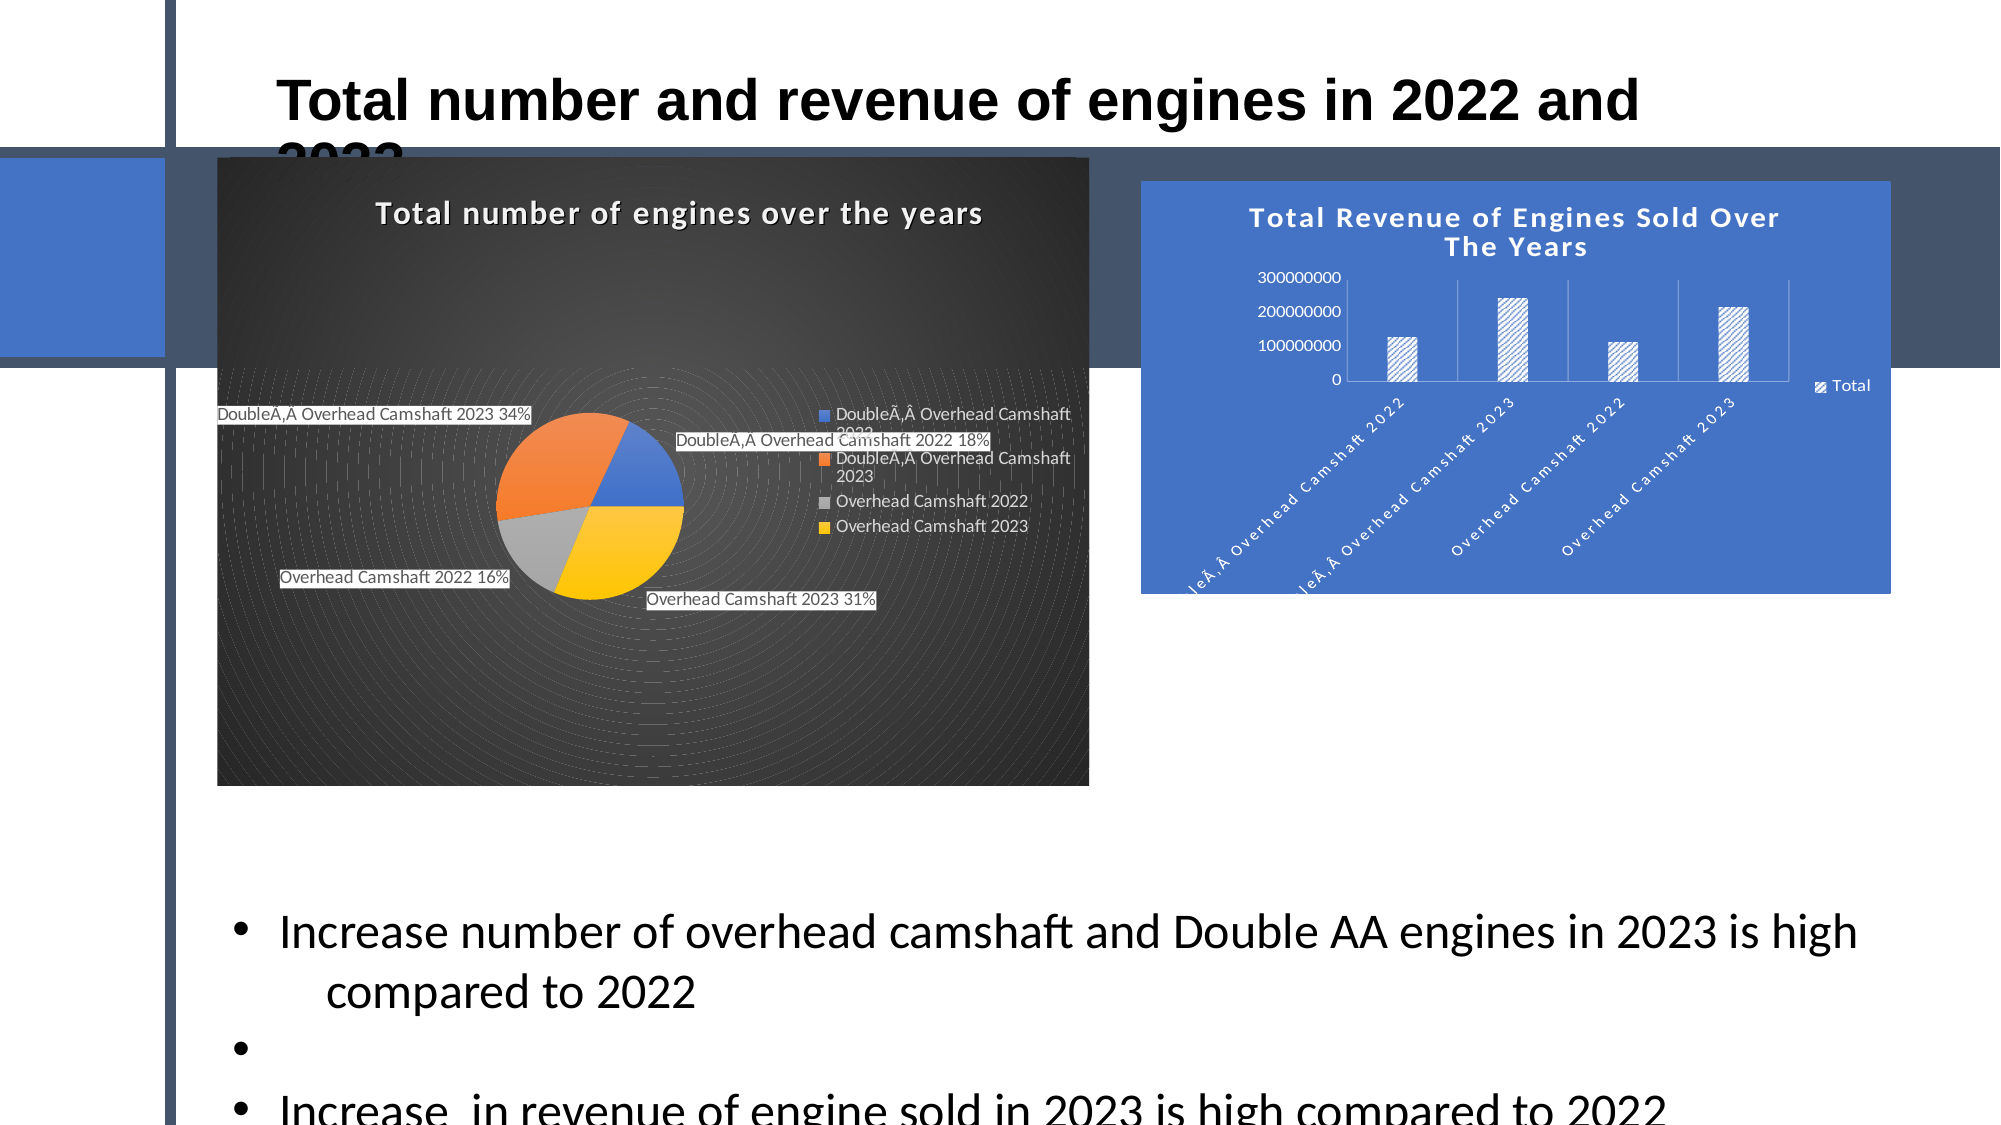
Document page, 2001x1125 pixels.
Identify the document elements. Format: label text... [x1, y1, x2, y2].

title Total number and revenue of engines in 2022 and 2023 [260, 0, 1797, 127]
text_box Increase number of overhead camshaft and Double AA engines in 2023 is high compared to 2022 Increase in revenue of engine sold in 2023 is high compared to 2022 [217, 890, 2000, 1125]
chart [1140, 181, 1891, 632]
chart [217, 157, 1090, 786]
